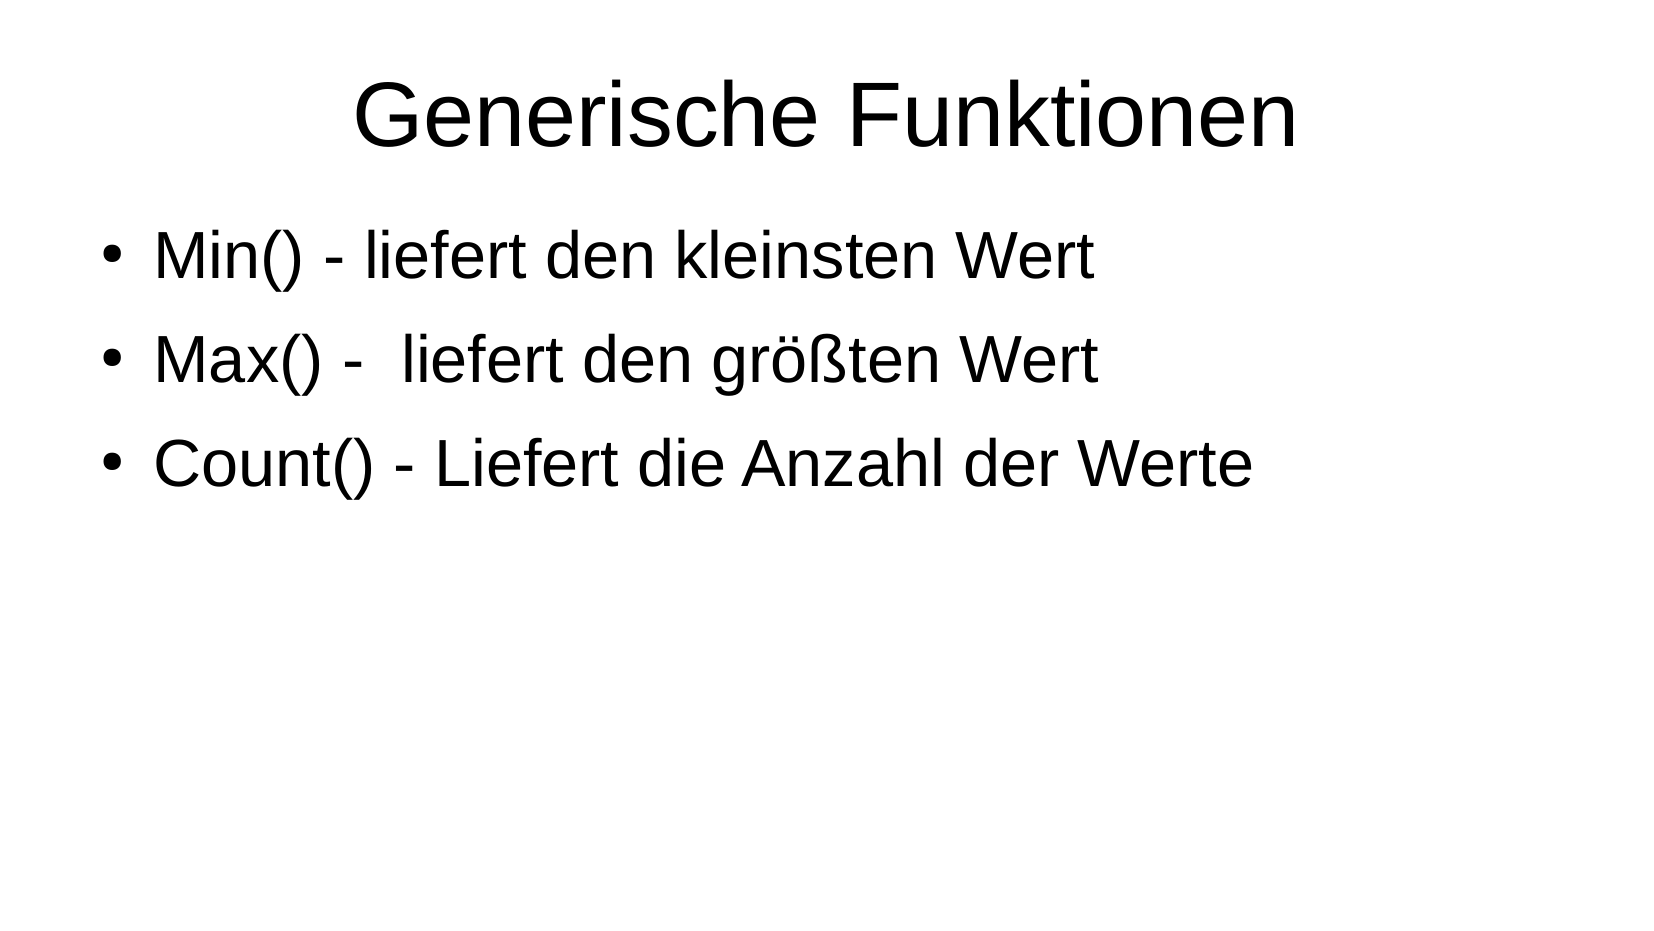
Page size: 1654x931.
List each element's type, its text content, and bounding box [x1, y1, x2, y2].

title Generische Funktionen [82, 37, 1571, 193]
list Min() - liefert den kleinsten Wert Max() - liefert den größten Wert Count() - Liefert die Anzahl der Werte [82, 217, 1571, 758]
